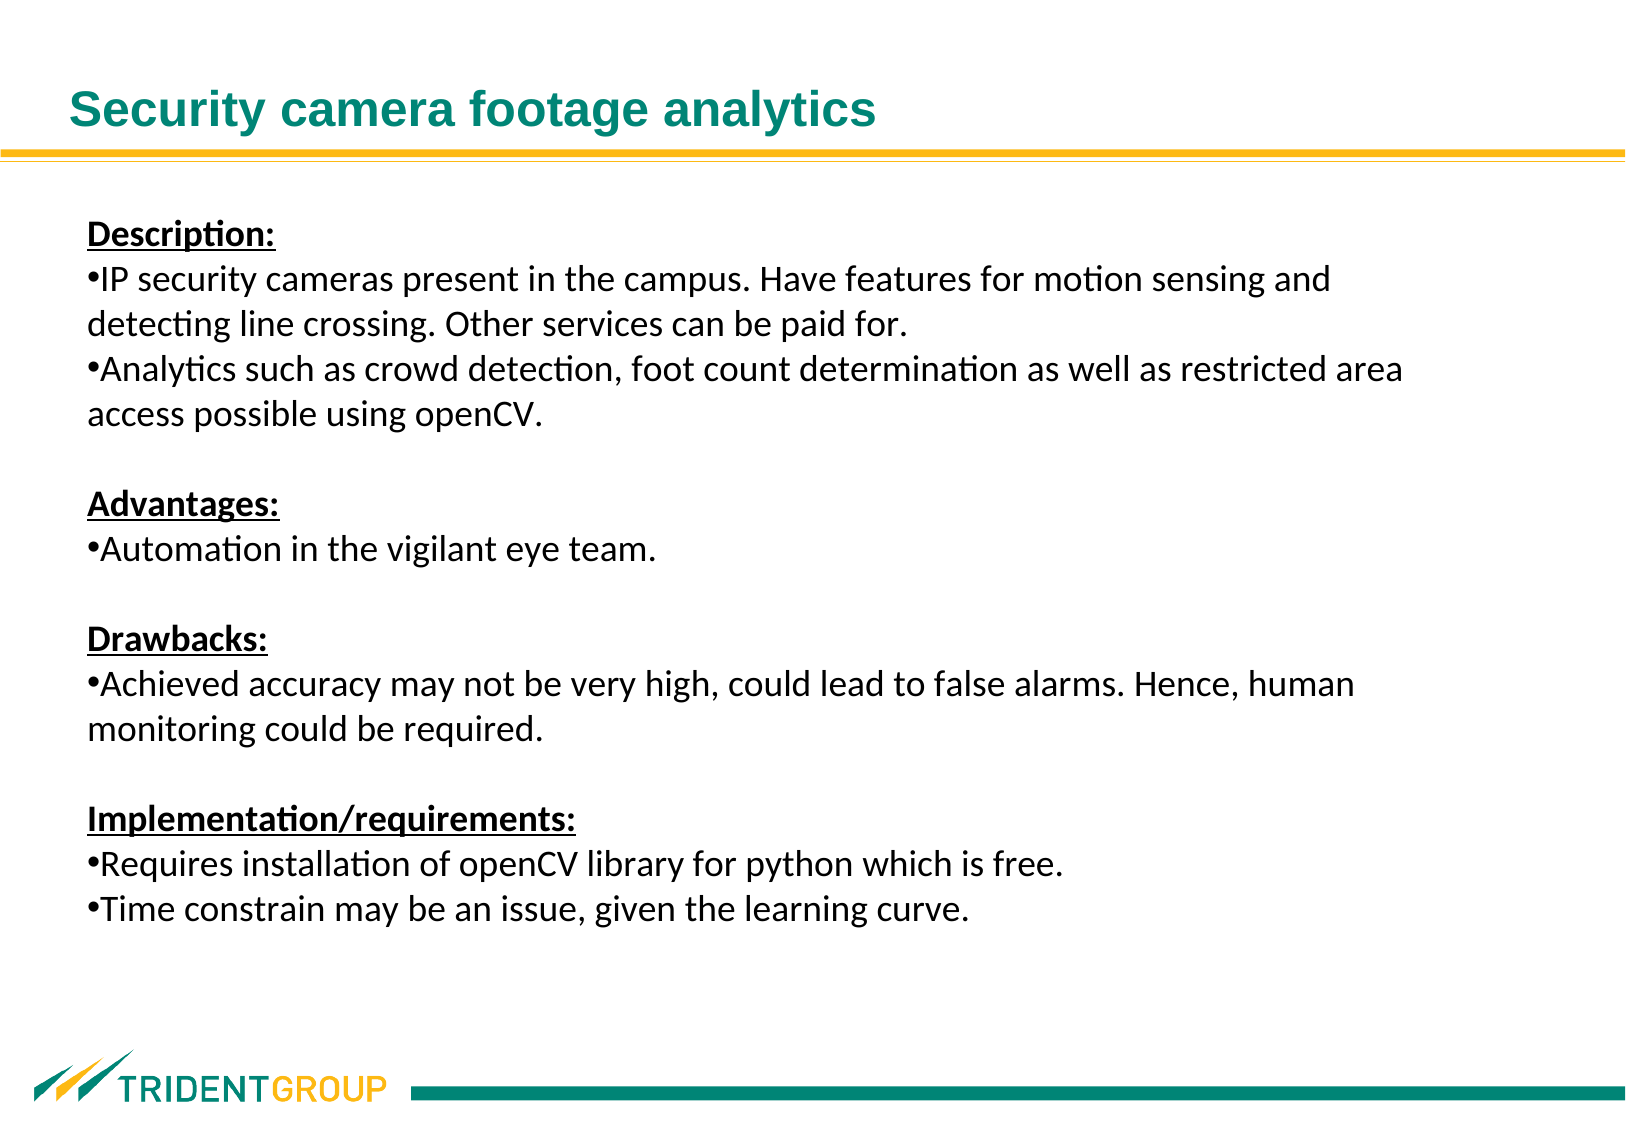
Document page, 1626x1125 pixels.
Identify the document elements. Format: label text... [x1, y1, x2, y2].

title Security camera footage analytics [54, 68, 1571, 145]
picture [27, 1044, 394, 1122]
text_box Description: IP security cameras present in the campus. Have features for motion sensing and detecting line crossing. Other services can be paid for. Analytics such as crowd detection, foot count determination as well as restricted area access possible using openCV. Advantages: Automation in the vigilant eye team. Drawbacks: Achieved accuracy may not be very high, could lead to false alarms. Hence, human monitoring could be required. Implementation/requirements: Requires installation of openCV library for python which is free. Time constrain may be an issue, given the learning curve. [72, 200, 1454, 982]
